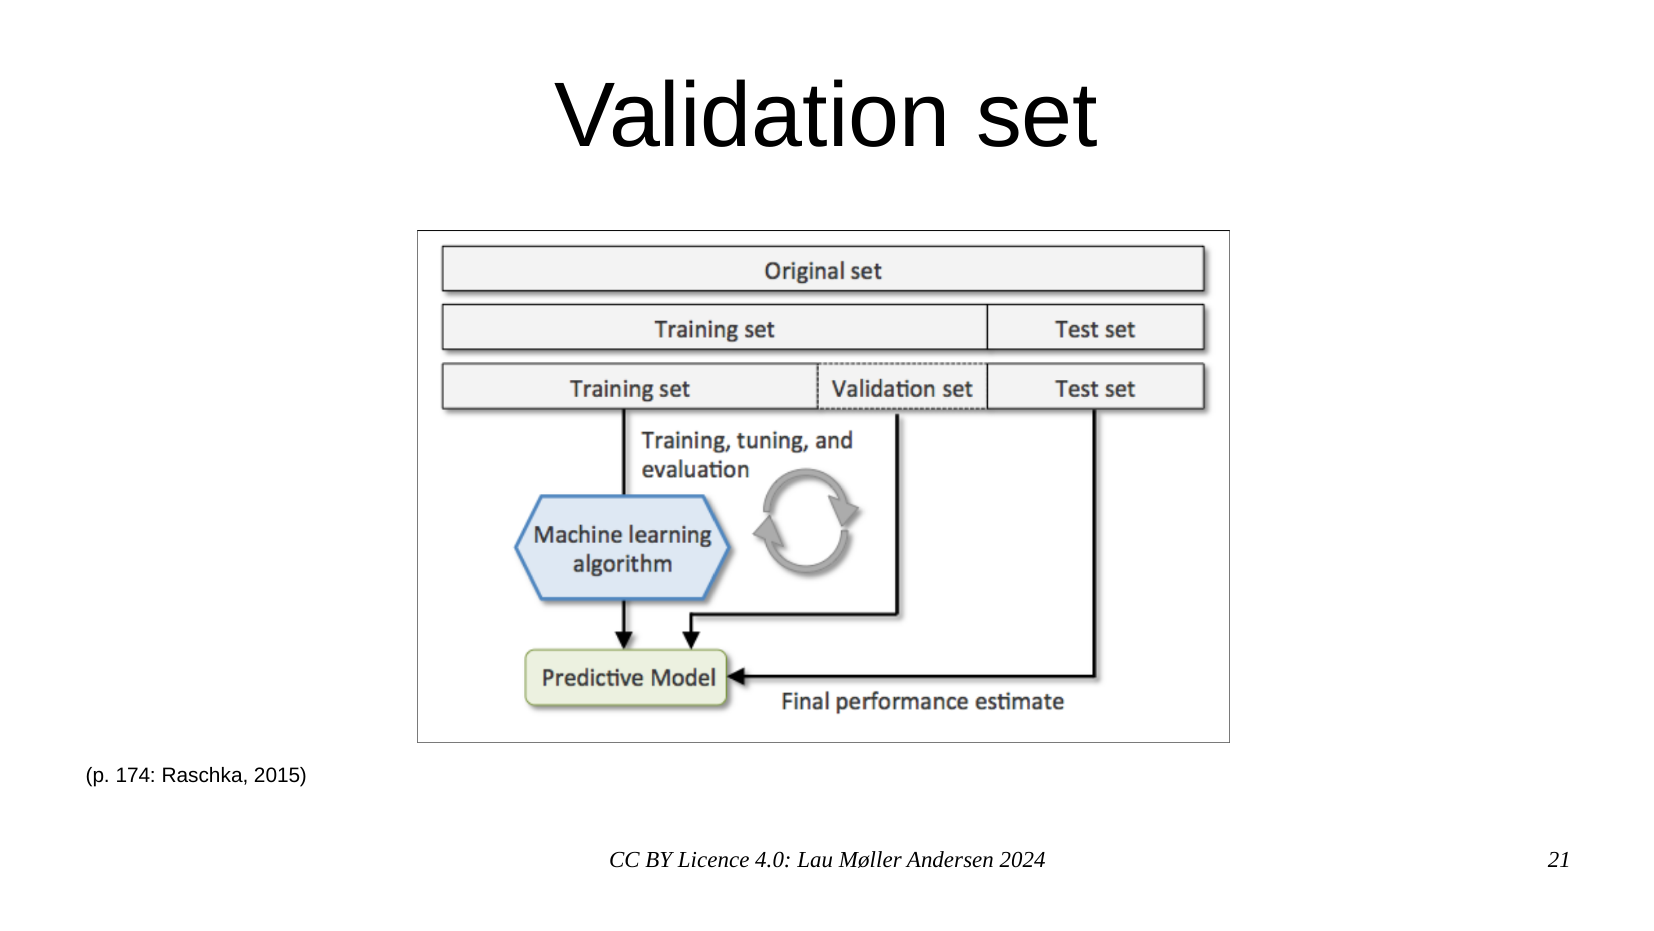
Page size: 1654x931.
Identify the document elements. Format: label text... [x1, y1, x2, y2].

picture [411, 217, 1242, 758]
text_box (p. 174: Raschka, 2015) [70, 756, 343, 818]
title Validation set [82, 37, 1571, 193]
